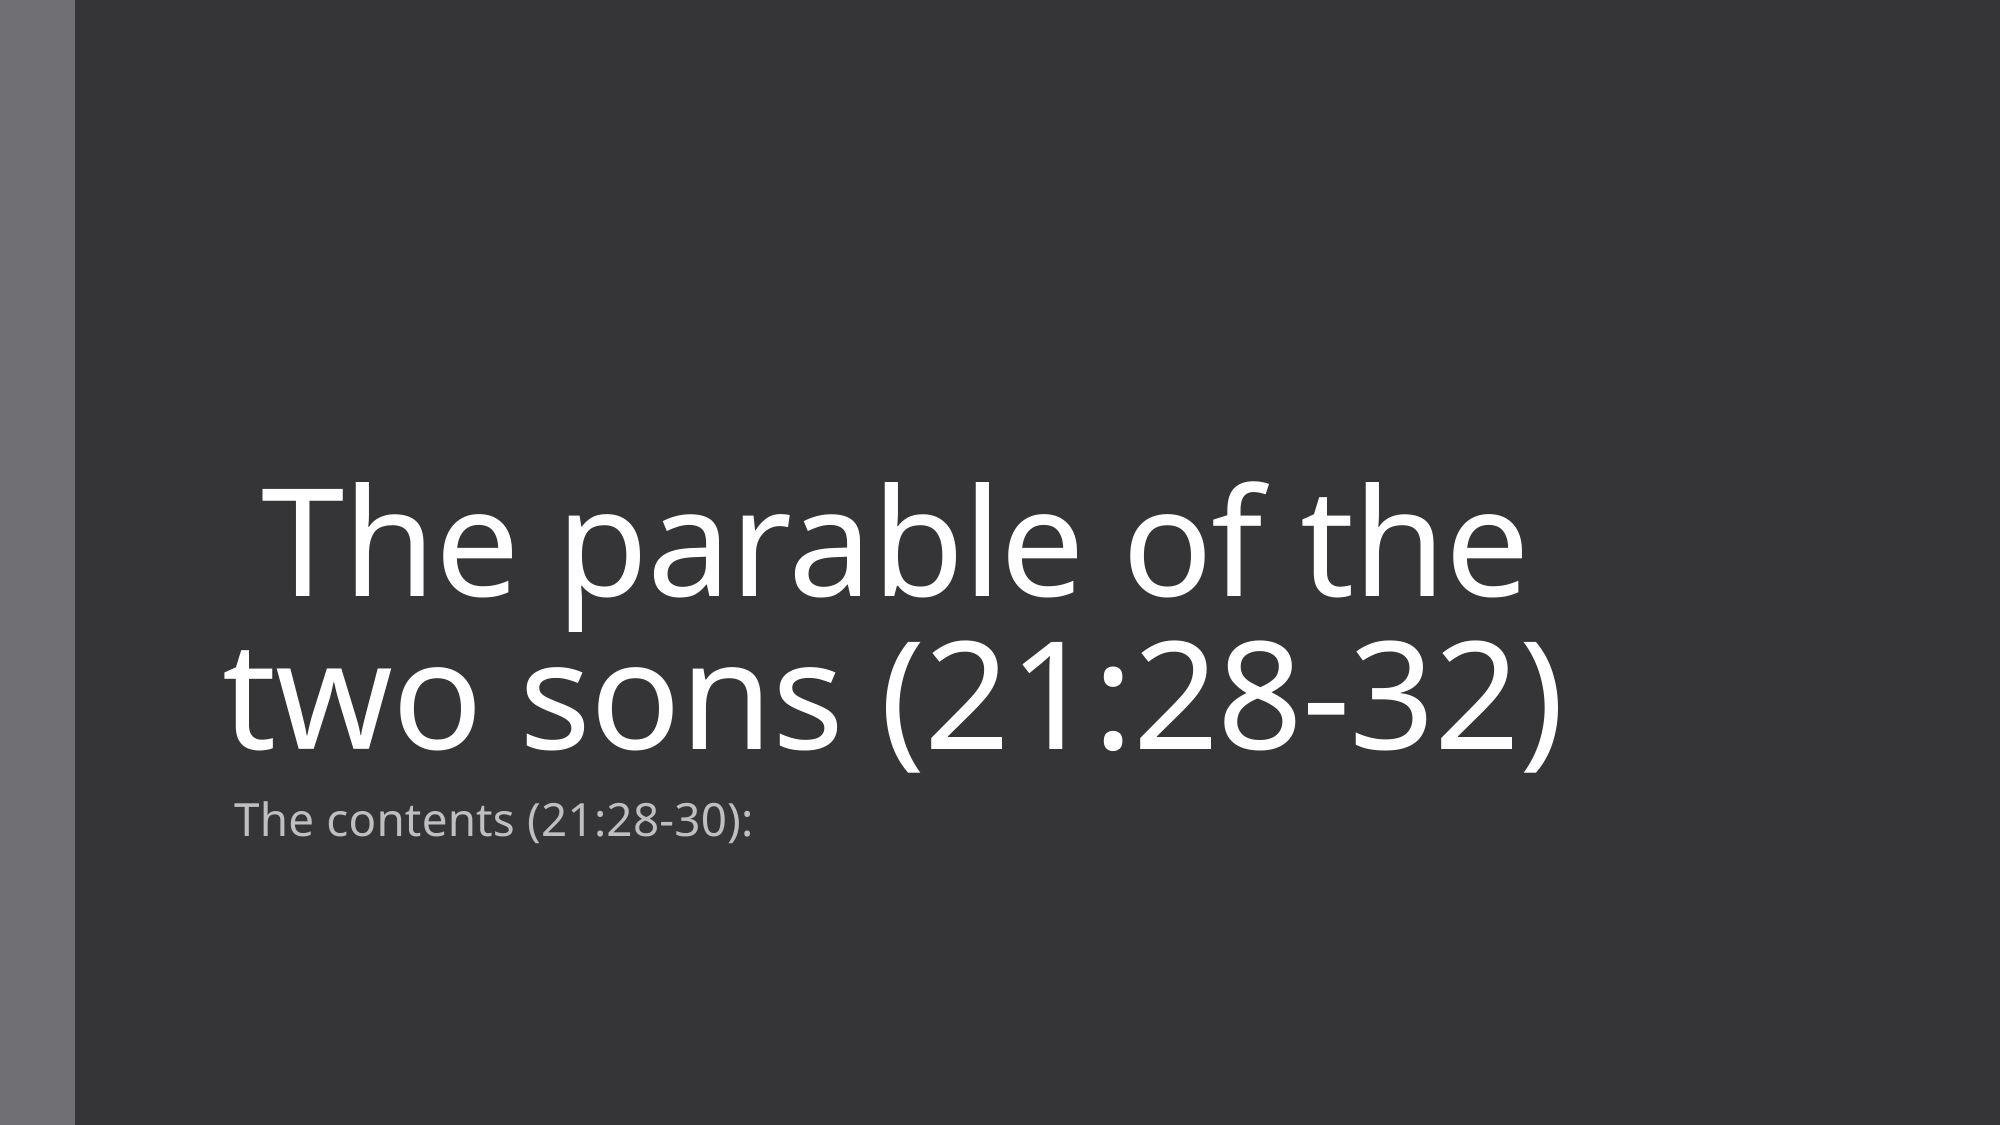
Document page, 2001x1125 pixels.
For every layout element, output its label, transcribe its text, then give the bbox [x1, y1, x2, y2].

subtitle The contents (21:28-30): [206, 787, 1752, 1066]
title The parable of the two sons (21:28-32) [206, 124, 1752, 787]
